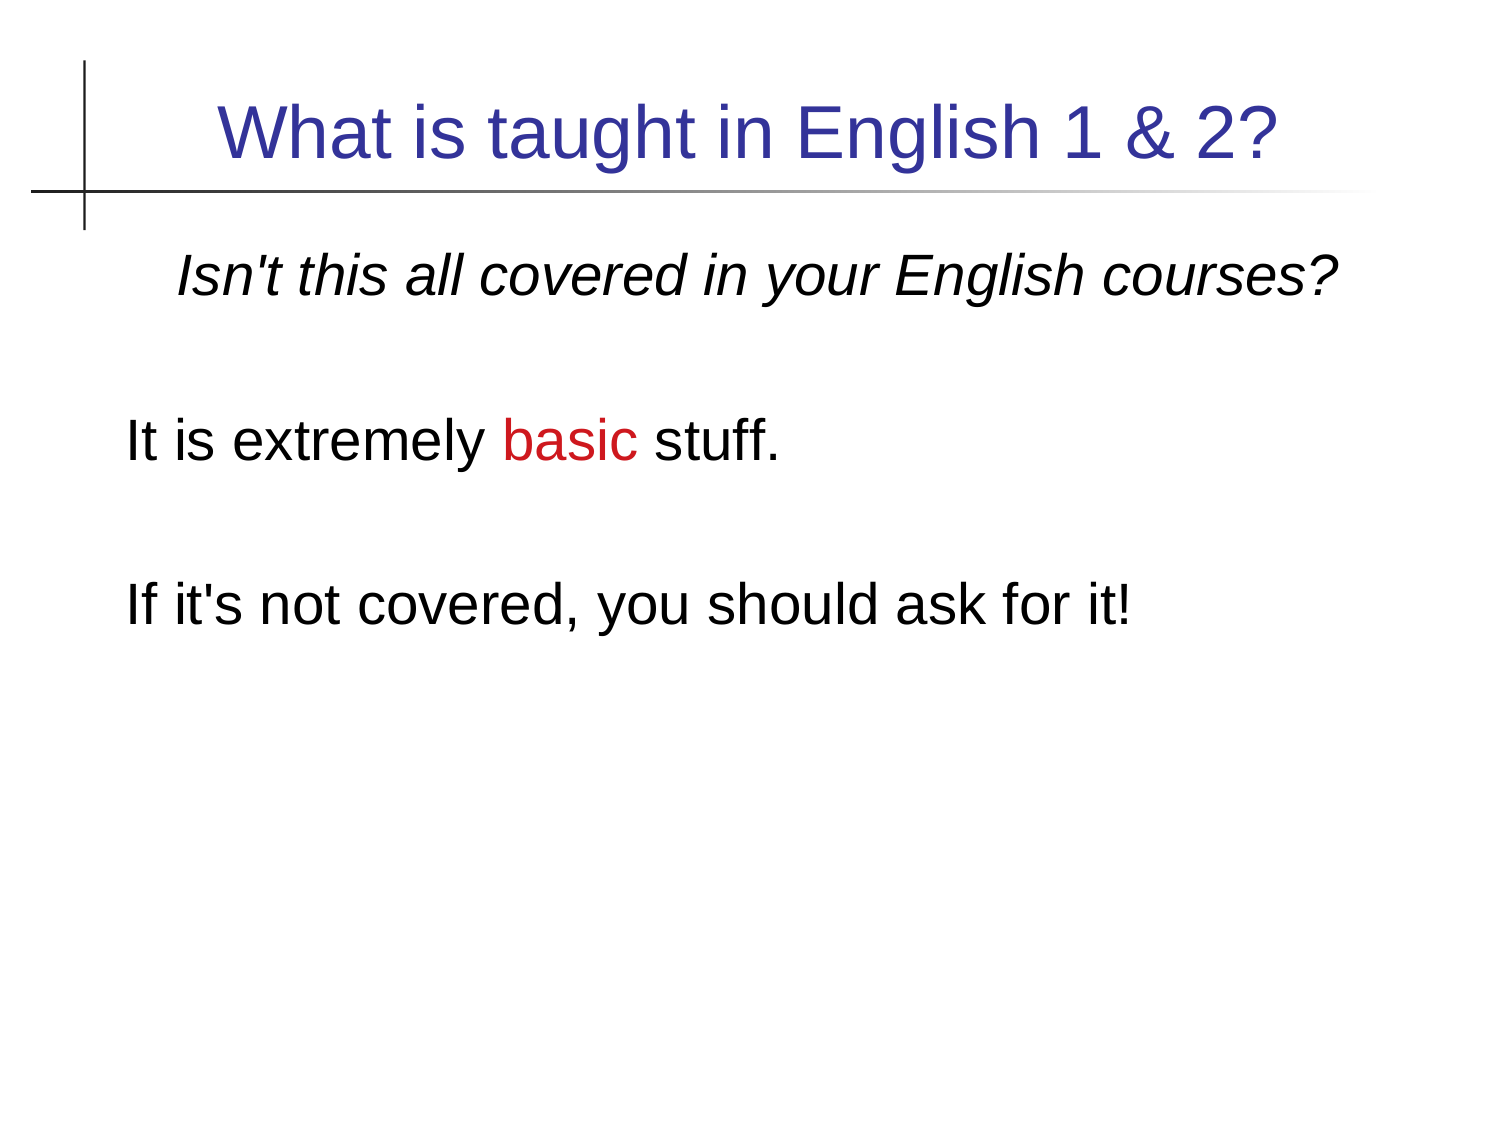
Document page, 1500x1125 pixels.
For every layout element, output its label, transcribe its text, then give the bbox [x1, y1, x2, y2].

list Isn't this all covered in your English courses? It is extremely basic stuff. If it's not covered, you should ask for it! [110, 229, 1408, 1036]
title What is taught in English 1 & 2? [100, 42, 1397, 182]
